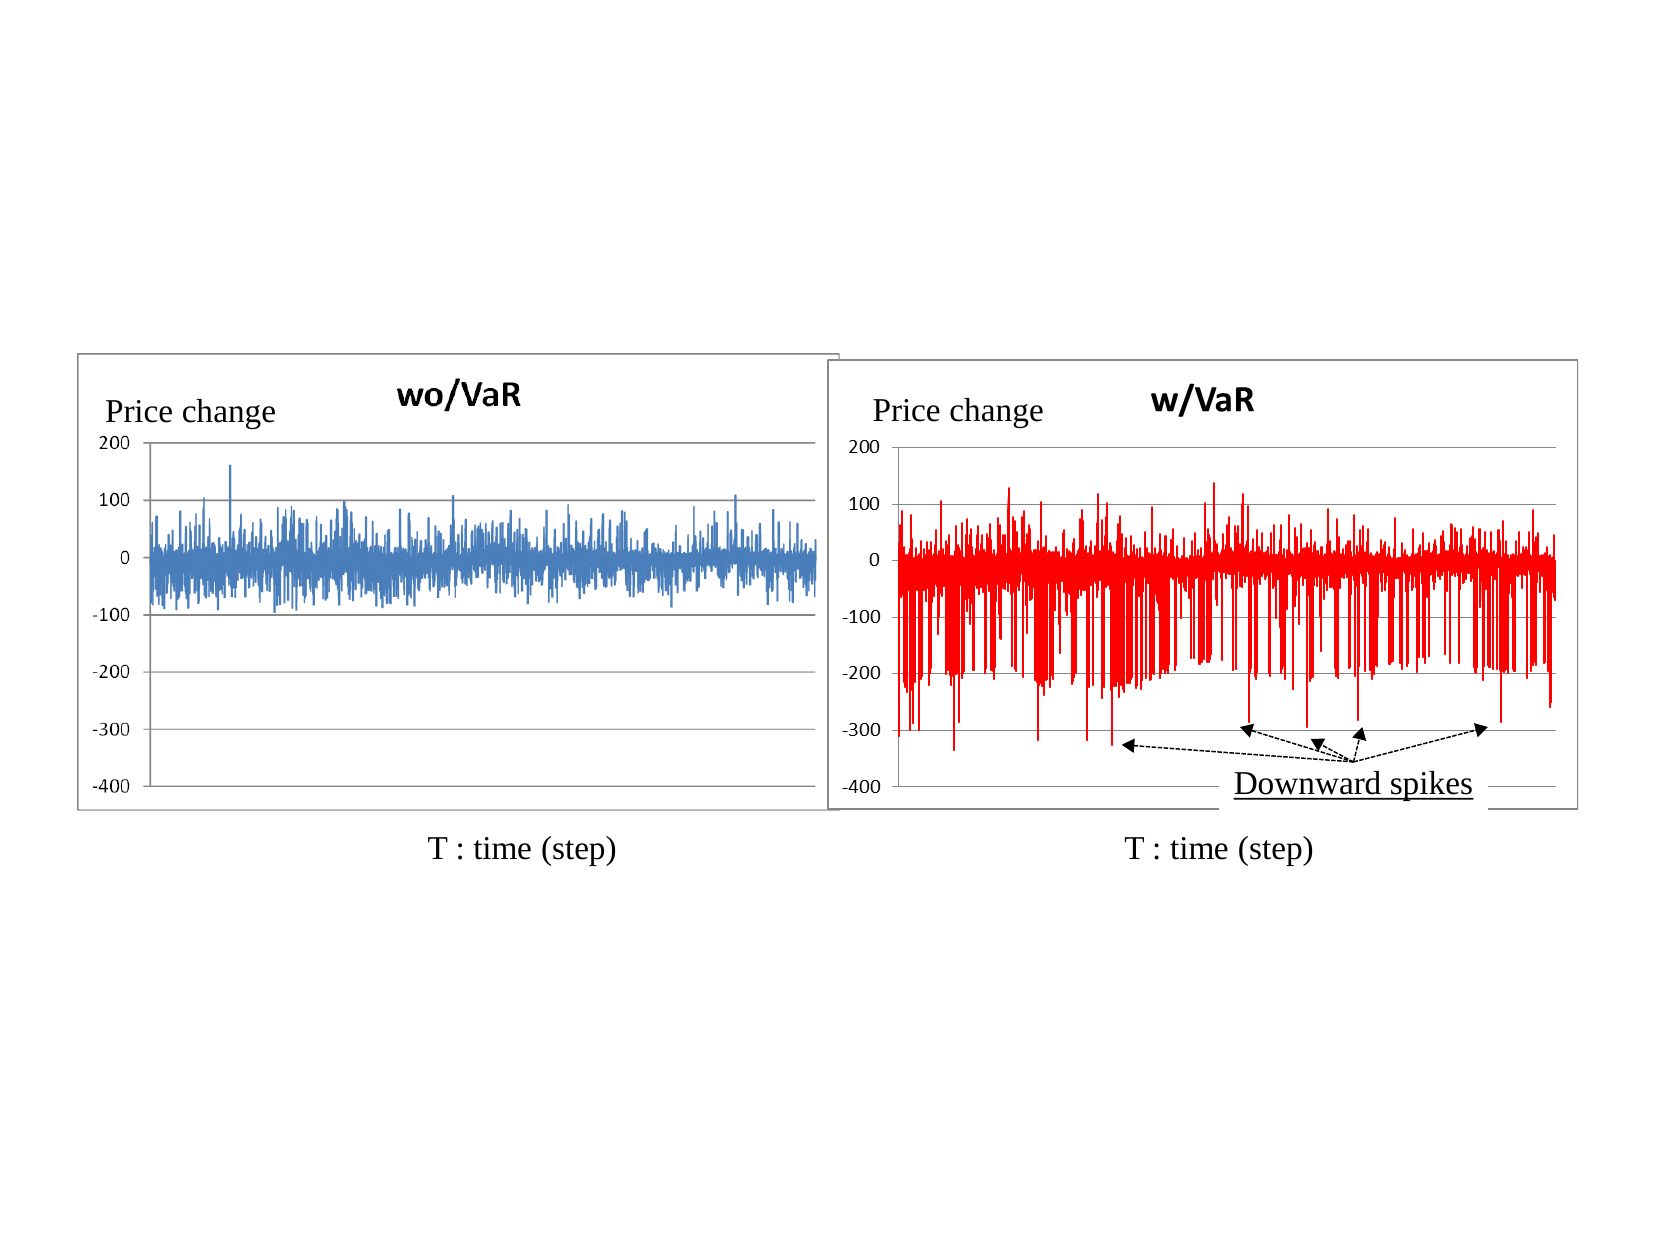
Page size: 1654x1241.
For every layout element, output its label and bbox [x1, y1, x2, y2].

picture [76, 352, 1579, 888]
